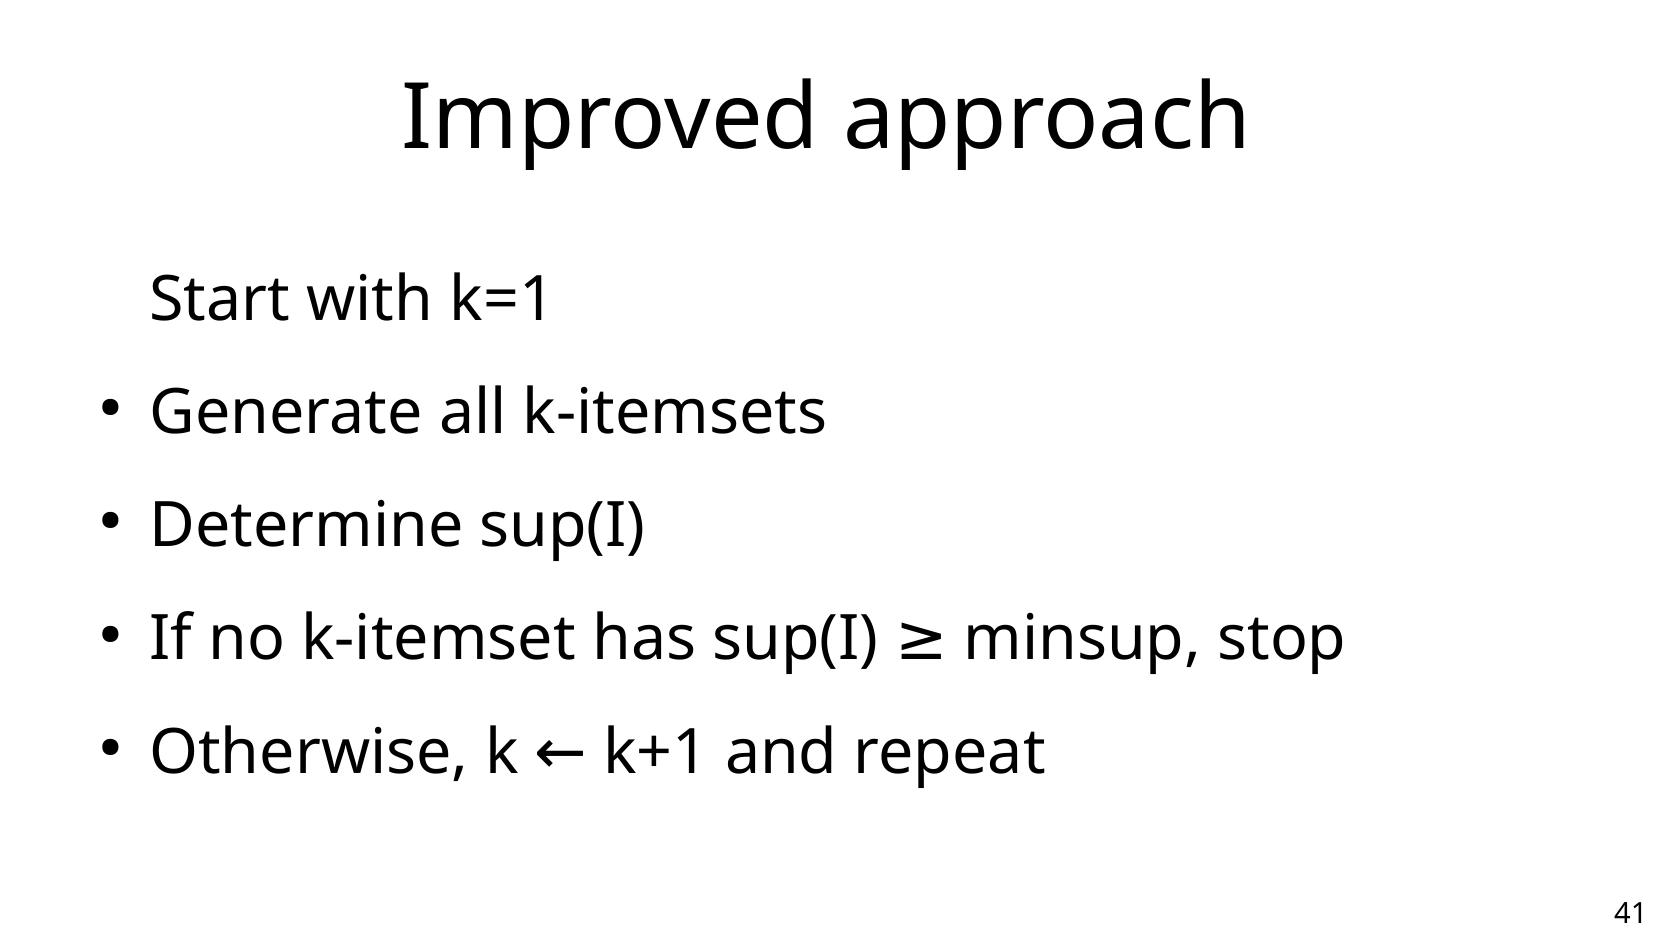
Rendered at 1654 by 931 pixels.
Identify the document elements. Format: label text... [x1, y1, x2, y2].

title Improved approach [82, 1, 1571, 226]
list Start with k=1 Generate all k-itemsets Determine sup(I) If no k-itemset has sup(I) ≥ minsup, stop Otherwise, k ← k+1 and repeat [82, 253, 1571, 793]
